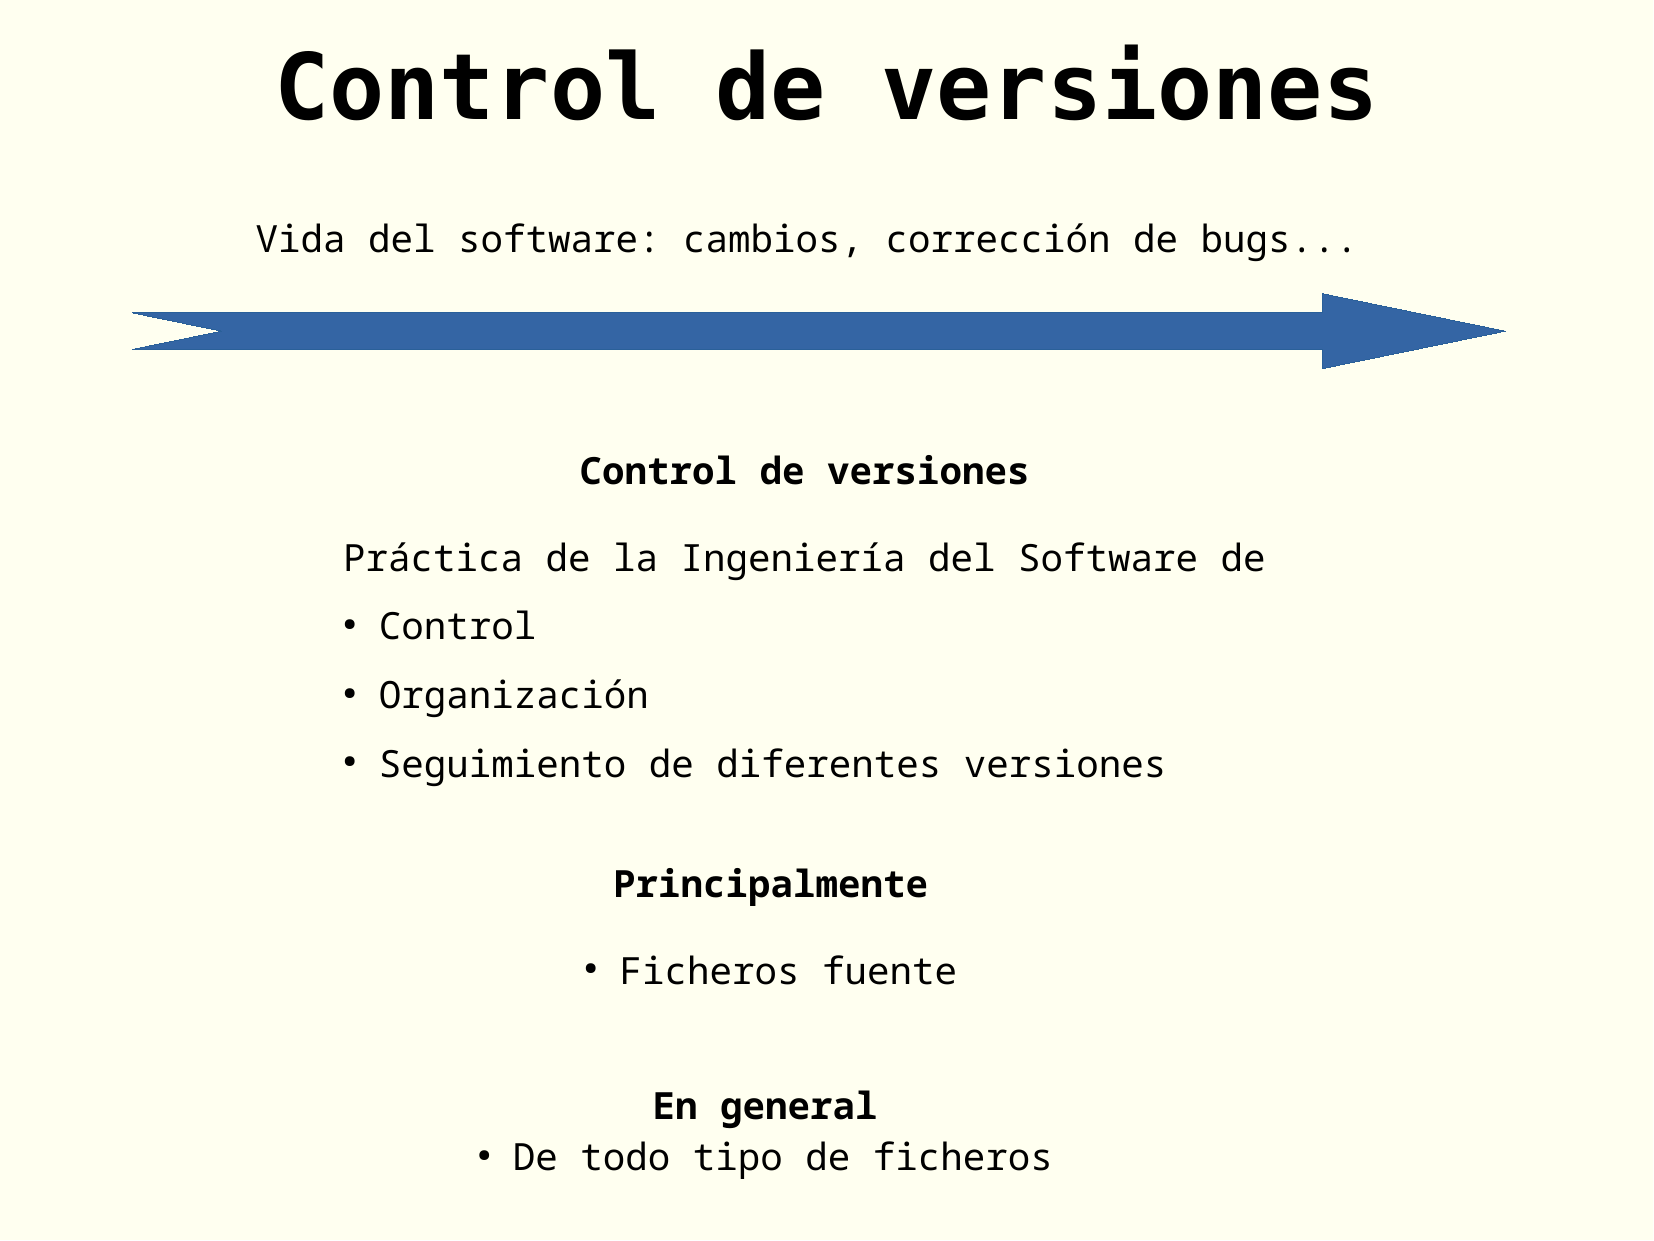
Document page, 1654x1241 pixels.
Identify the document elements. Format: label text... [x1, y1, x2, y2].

text_box Vida del software: cambios, corrección de bugs... [240, 205, 1402, 267]
text_box Control de versiones Práctica de la Ingeniería del Software de Control Organización Seguimiento de diferentes versiones [328, 437, 1315, 771]
text_box En general De todo tipo de ficheros [462, 1072, 1165, 1241]
text_box Principalmente Ficheros fuente [569, 850, 988, 1036]
text_box [132, 293, 1506, 369]
title Control de versiones [82, 13, 1571, 162]
